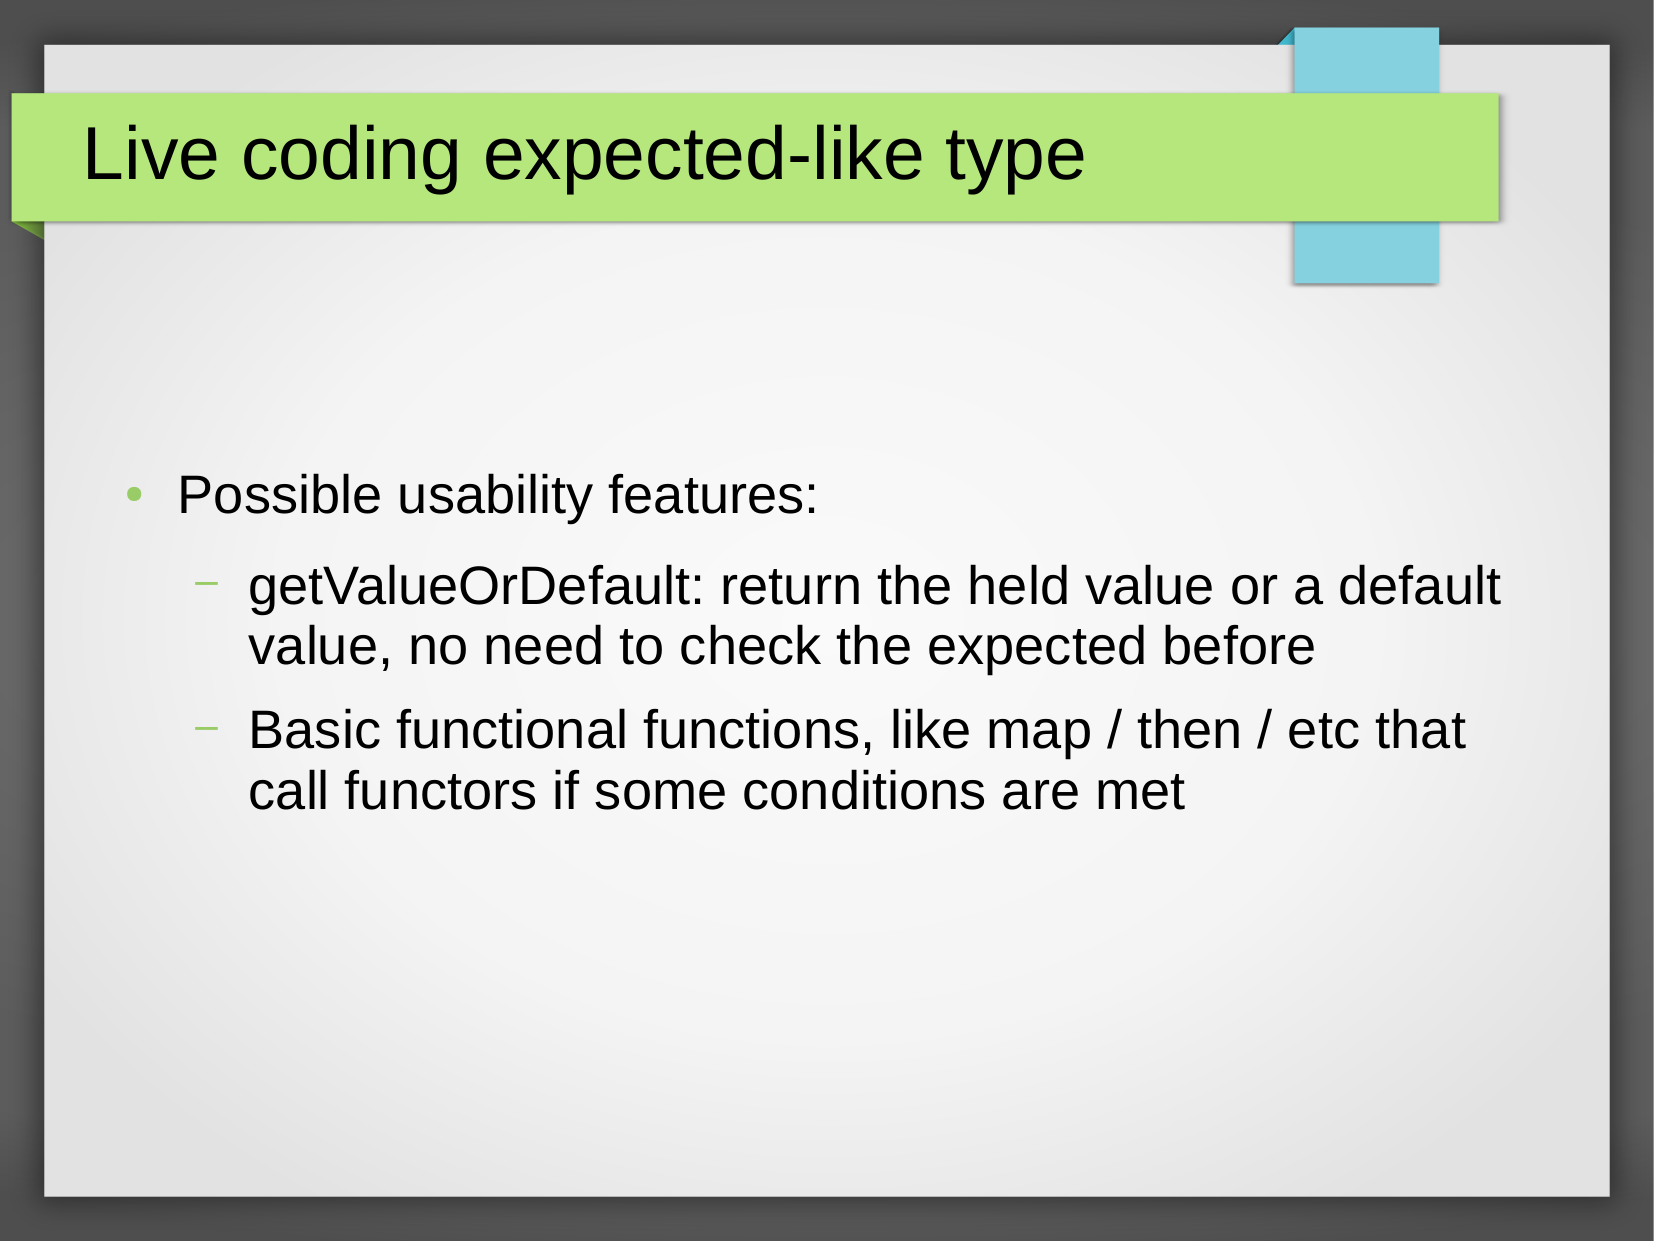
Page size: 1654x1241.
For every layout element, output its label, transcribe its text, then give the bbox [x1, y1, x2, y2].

list Possible usability features: getValueOrDefault: return the held value or a default value, no need to check the expected before Basic functional functions, like map / then / etc that call functors if some conditions are met [106, 465, 1547, 1111]
picture [0, 0, 1654, 1241]
title Live coding expected-like type [82, 94, 1264, 213]
